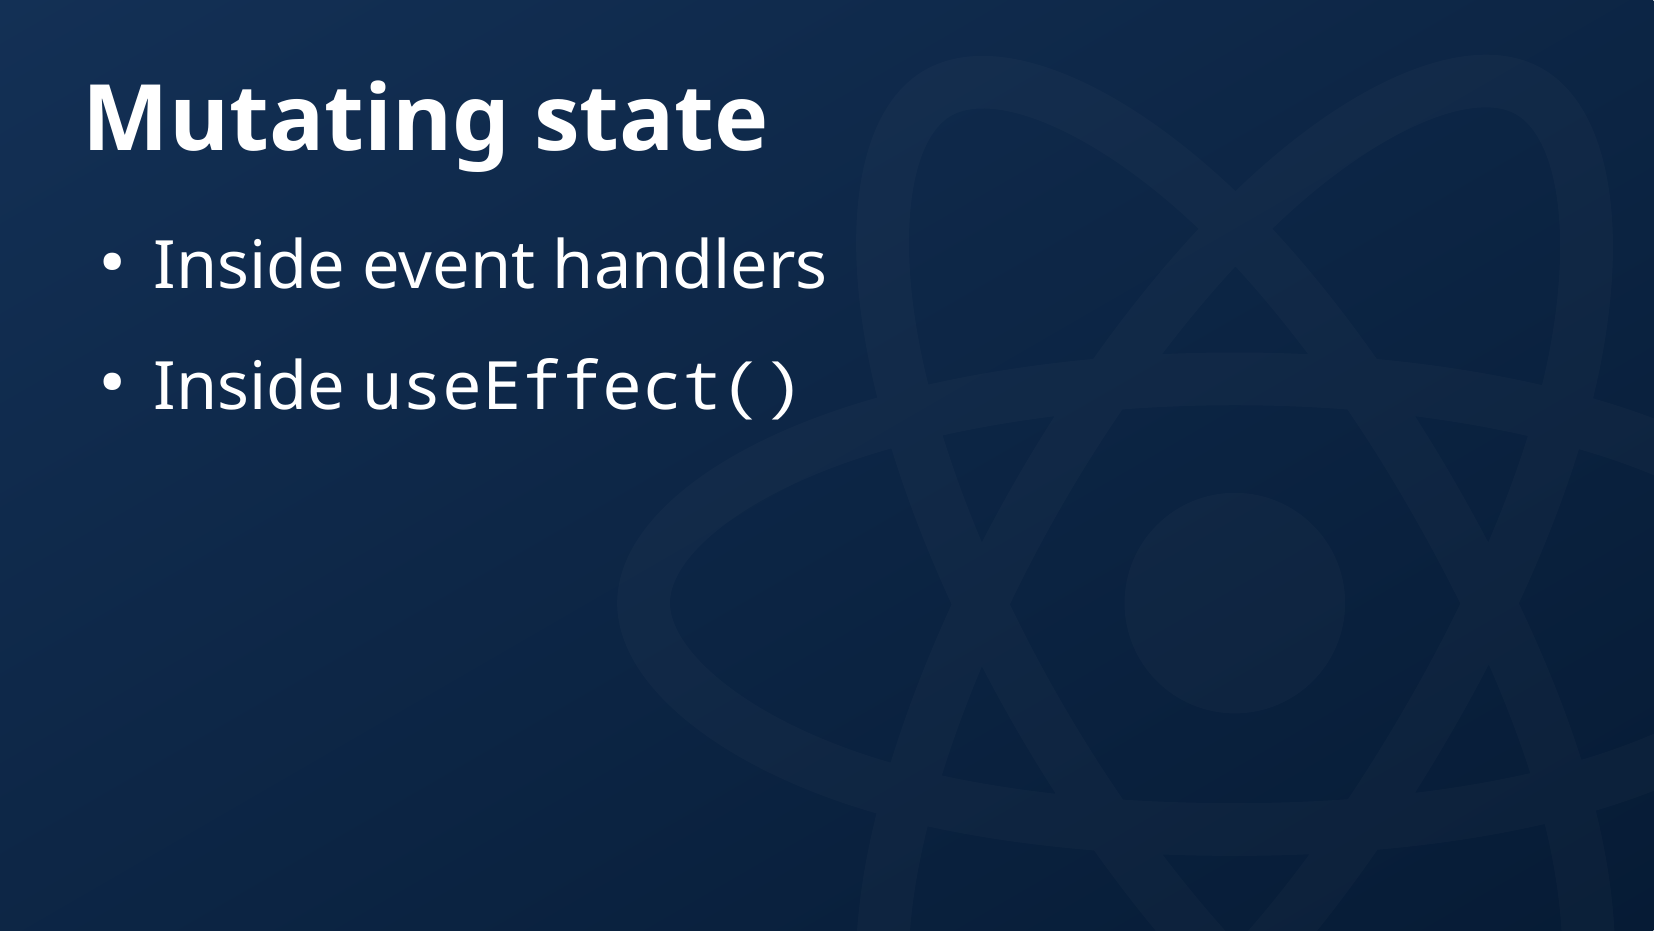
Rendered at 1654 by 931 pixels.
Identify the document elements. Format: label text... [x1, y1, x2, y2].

title Mutating state [82, 37, 1571, 193]
list Inside event handlers Inside useEffect() [82, 217, 1571, 758]
